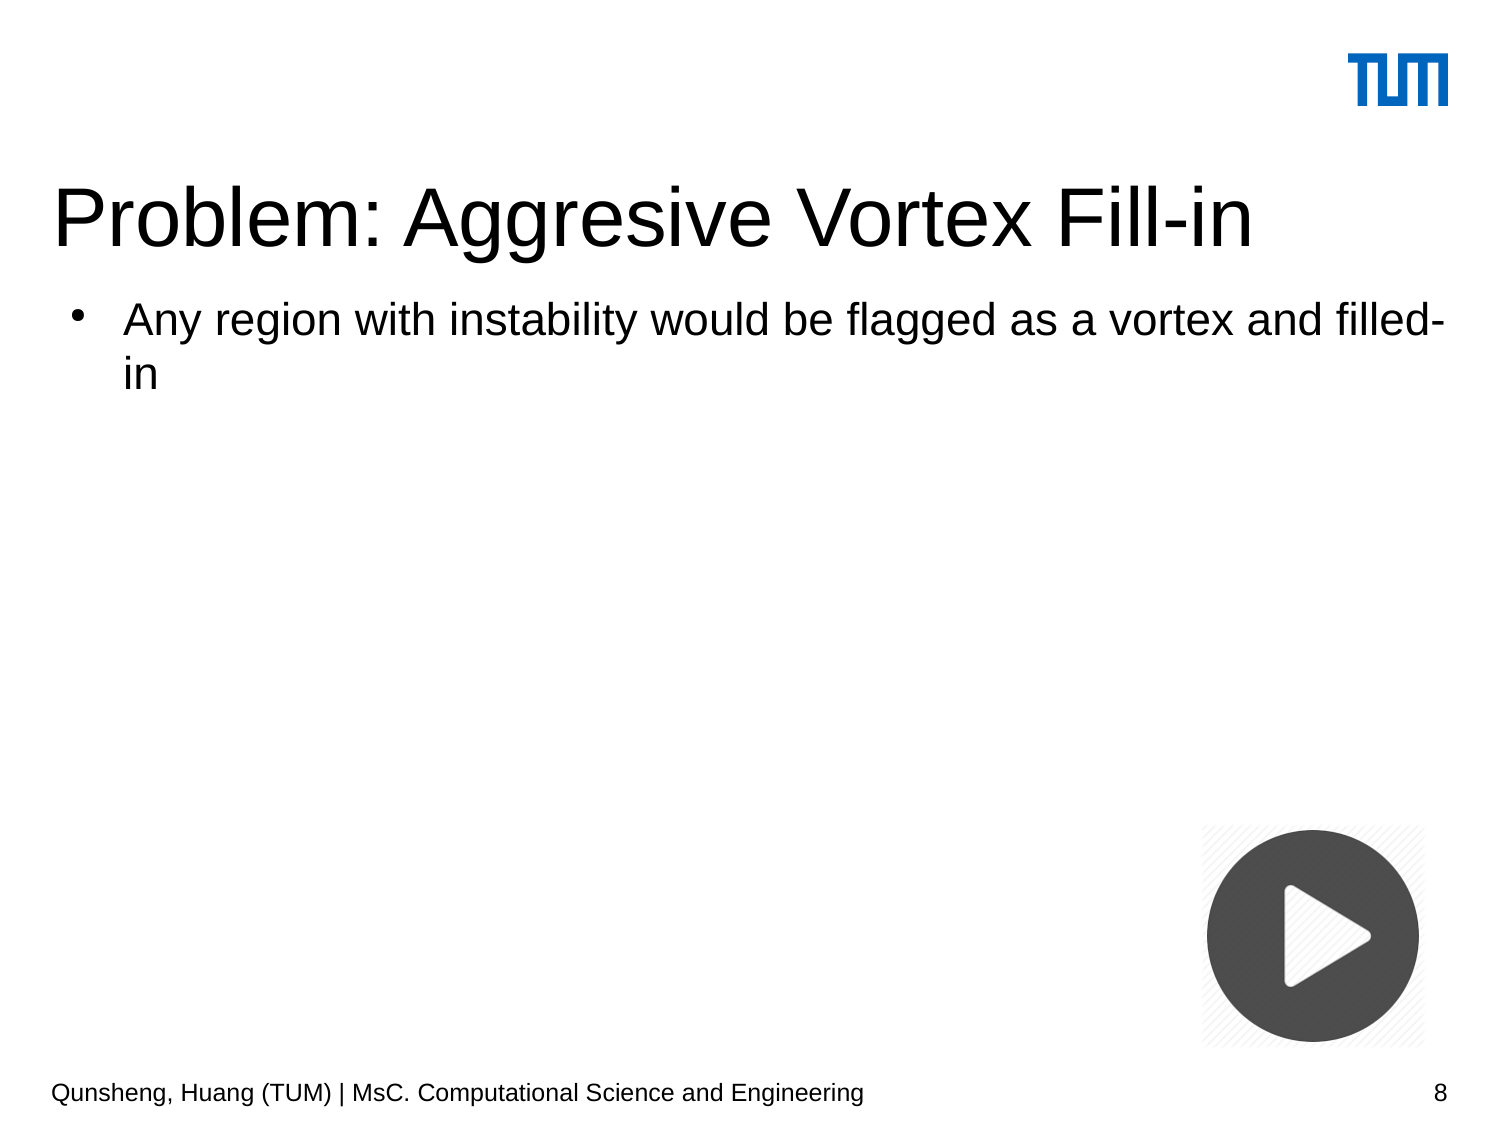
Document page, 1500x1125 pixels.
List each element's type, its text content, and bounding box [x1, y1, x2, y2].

slide_number <number> [1111, 1061, 1448, 1122]
title Problem: Aggresive Vortex Fill-in [52, 163, 1449, 231]
list Any region with instability would be flagged as a vortex and filled-in [52, 289, 1449, 1060]
picture [1200, 823, 1426, 1049]
